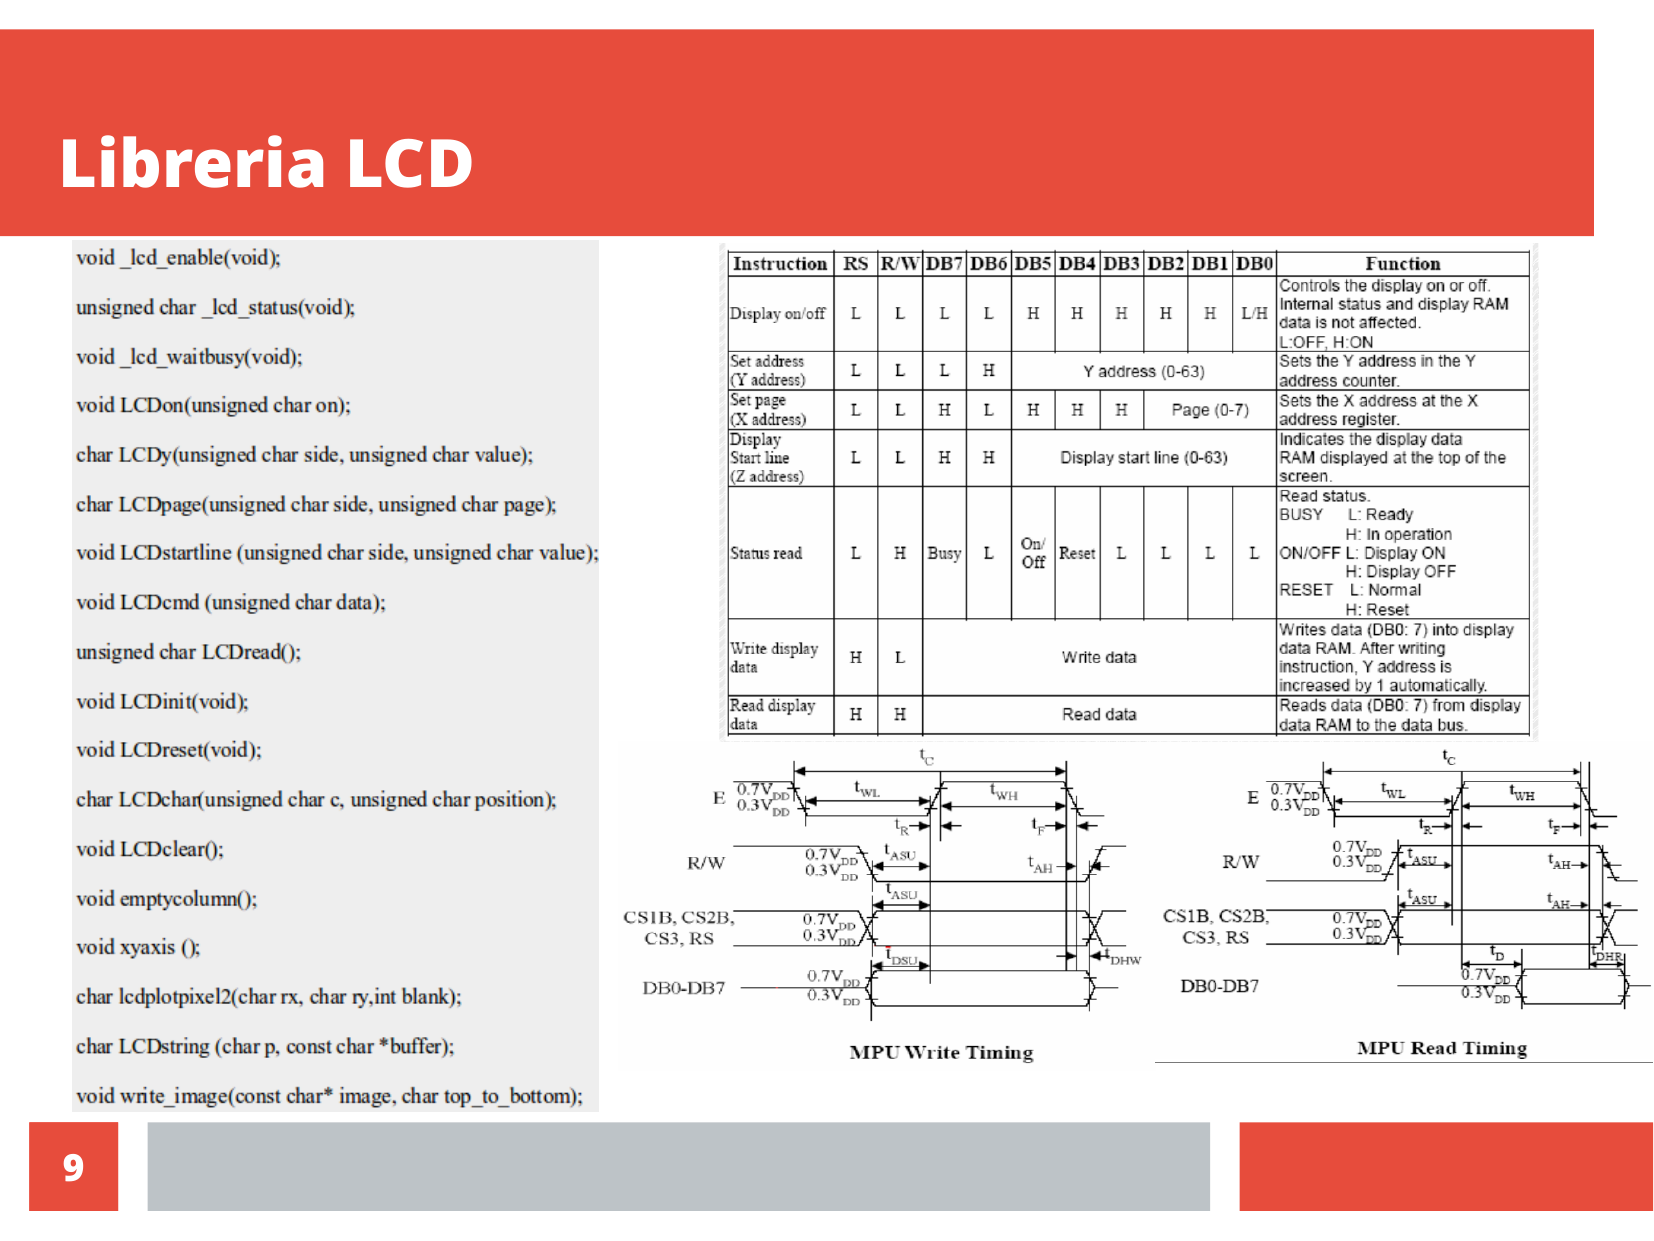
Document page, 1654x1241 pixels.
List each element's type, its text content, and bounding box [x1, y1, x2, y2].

picture [618, 243, 1653, 1071]
picture [72, 240, 599, 1112]
title Libreria LCD [58, 59, 1594, 207]
